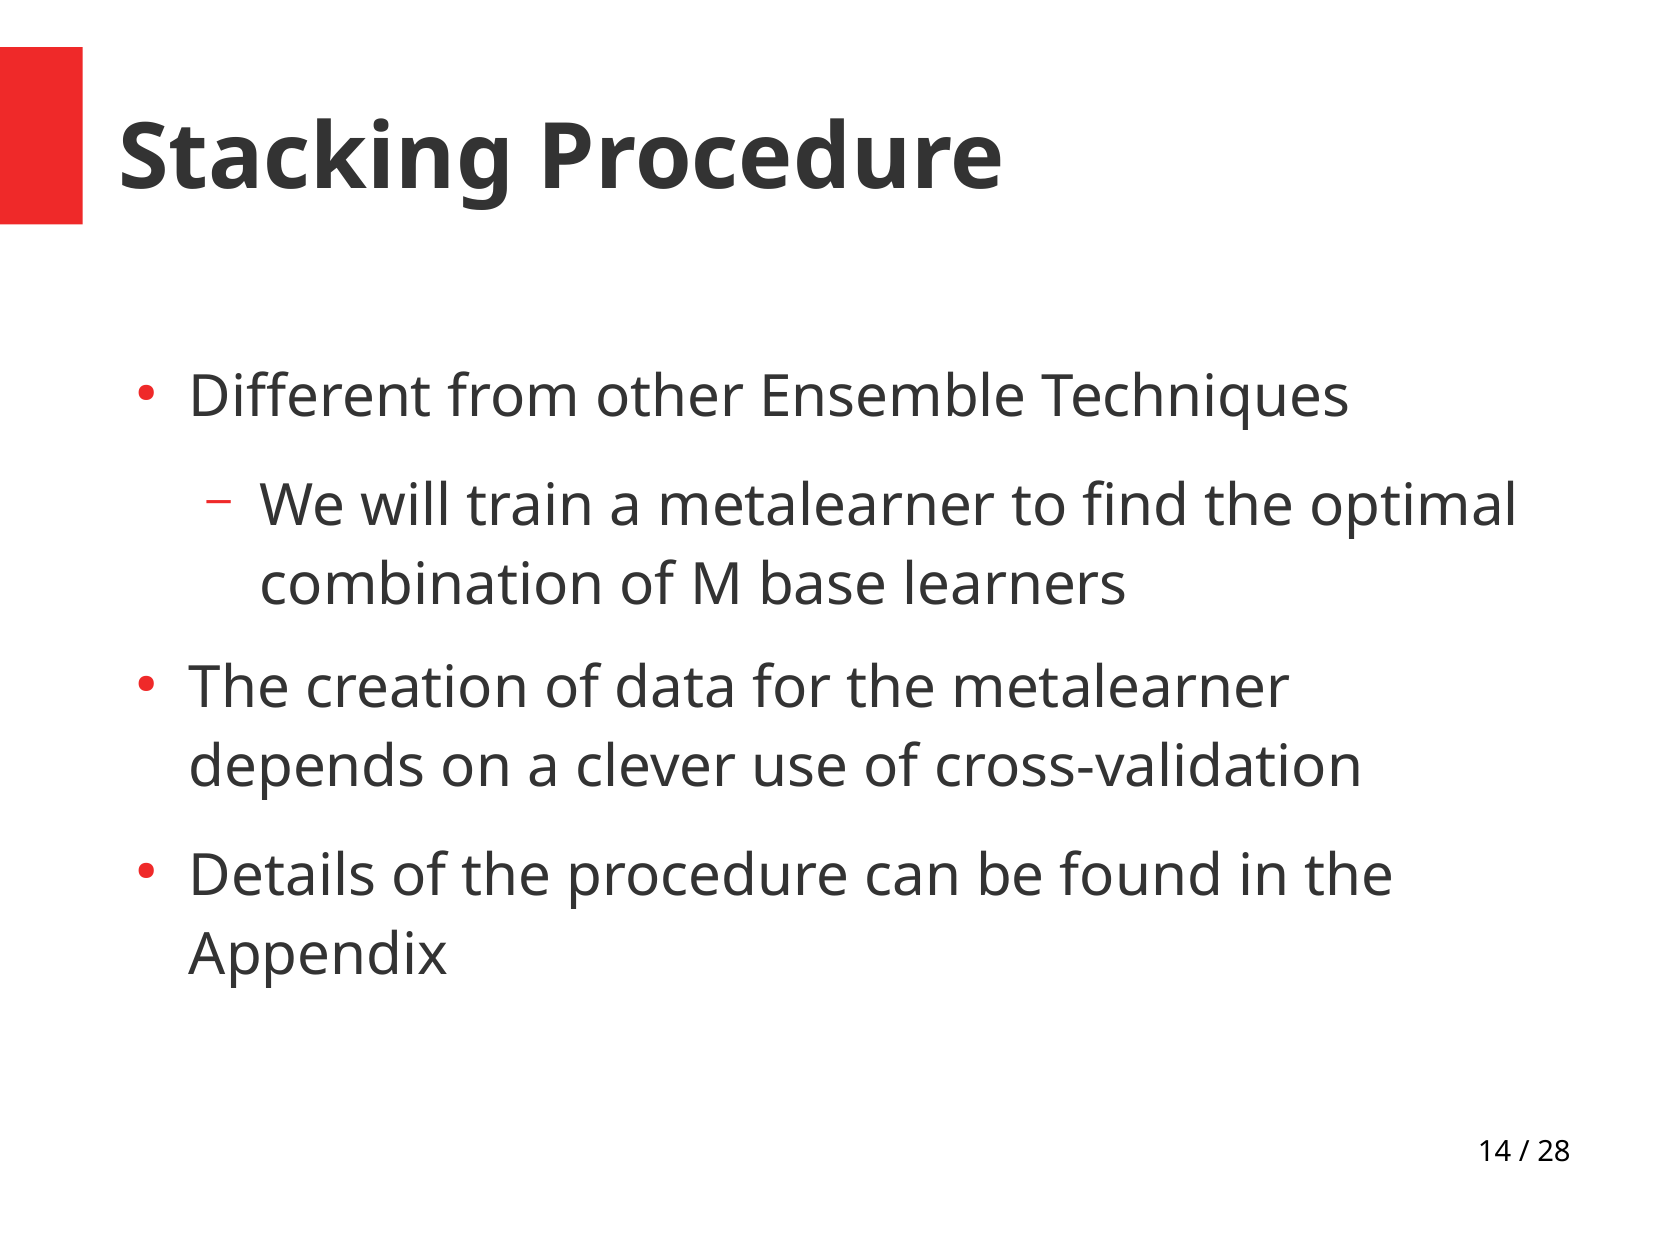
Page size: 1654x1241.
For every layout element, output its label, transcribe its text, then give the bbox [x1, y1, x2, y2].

list Different from other Ensemble Techniques We will train a metalearner to find the optimal combination of M base learners The creation of data for the metalearner depends on a clever use of cross-validation Details of the procedure can be found in the Appendix [118, 354, 1536, 1074]
title Stacking Procedure [118, 49, 1571, 257]
